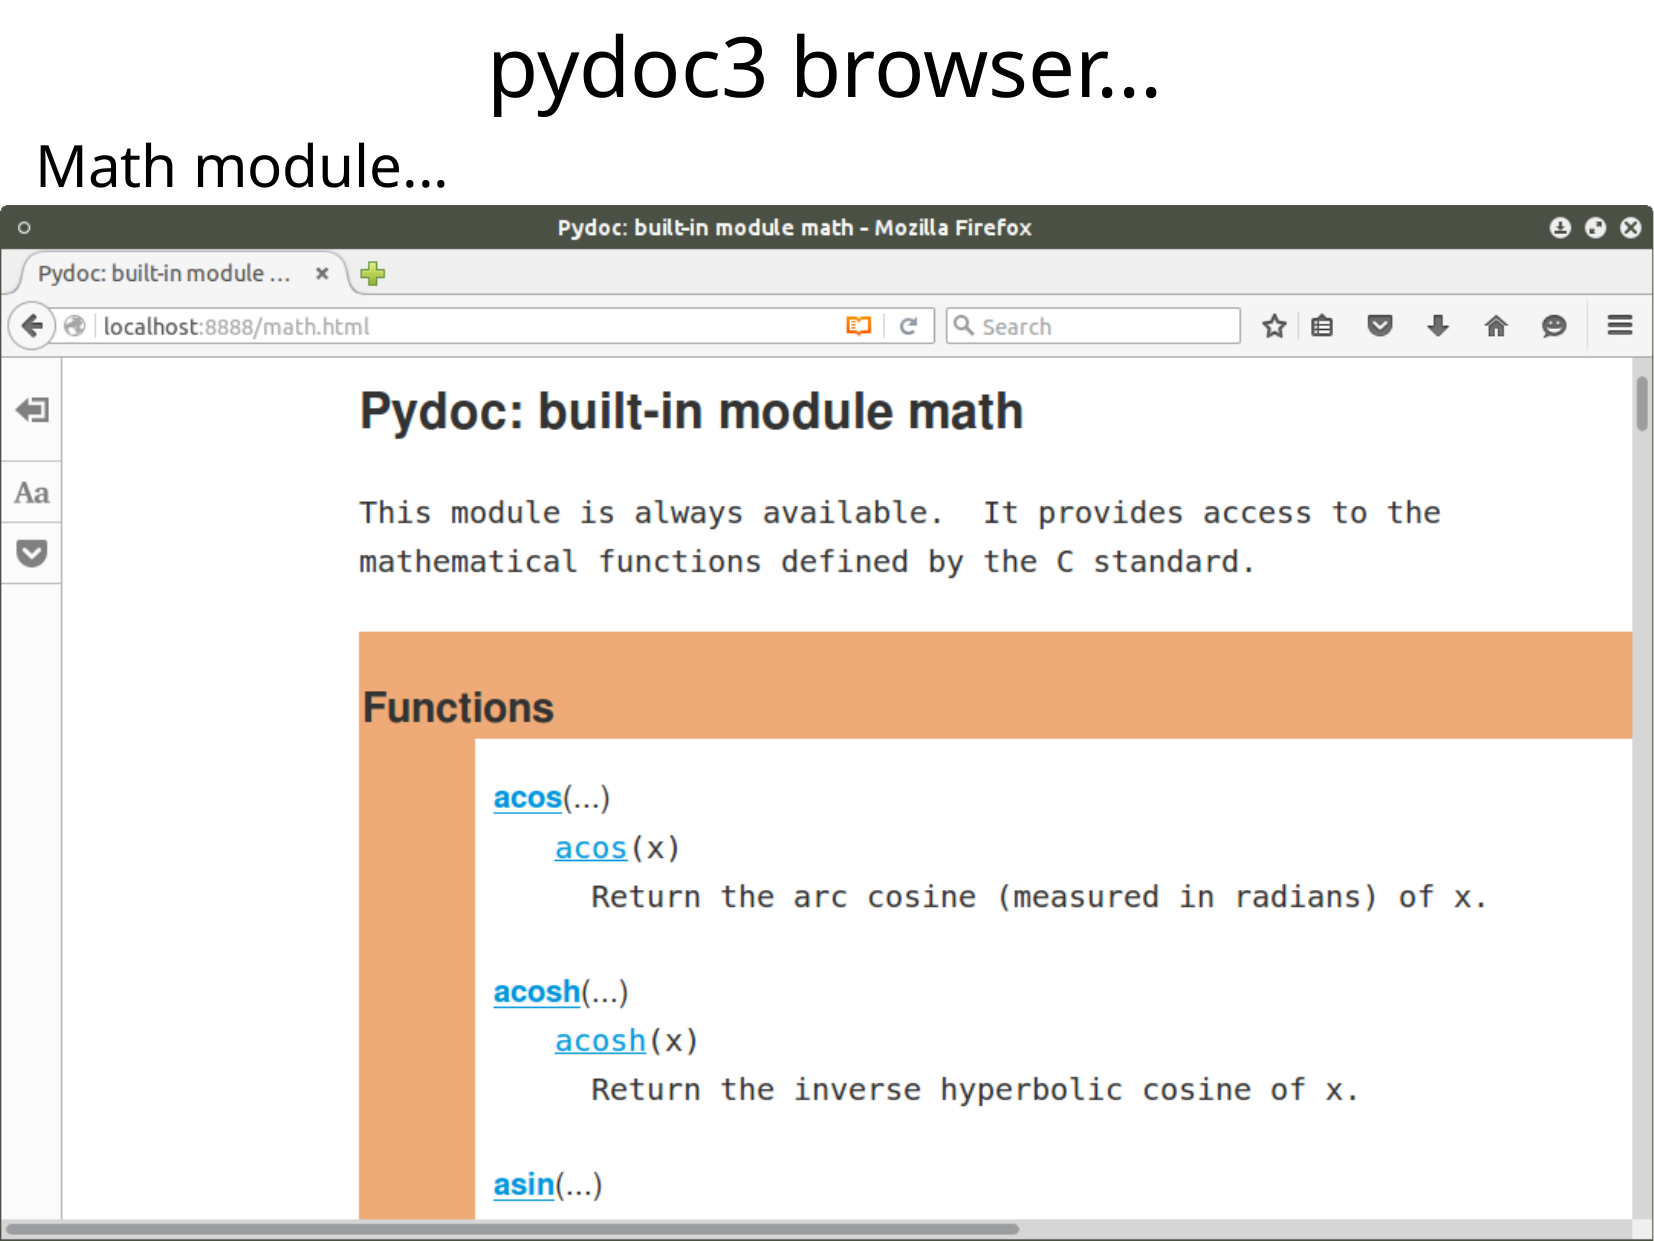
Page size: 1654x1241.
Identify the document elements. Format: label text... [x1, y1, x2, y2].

text_box Math module... [35, 117, 1619, 205]
title pydoc3 browser... [94, 11, 1583, 117]
picture [0, 205, 1654, 1241]
